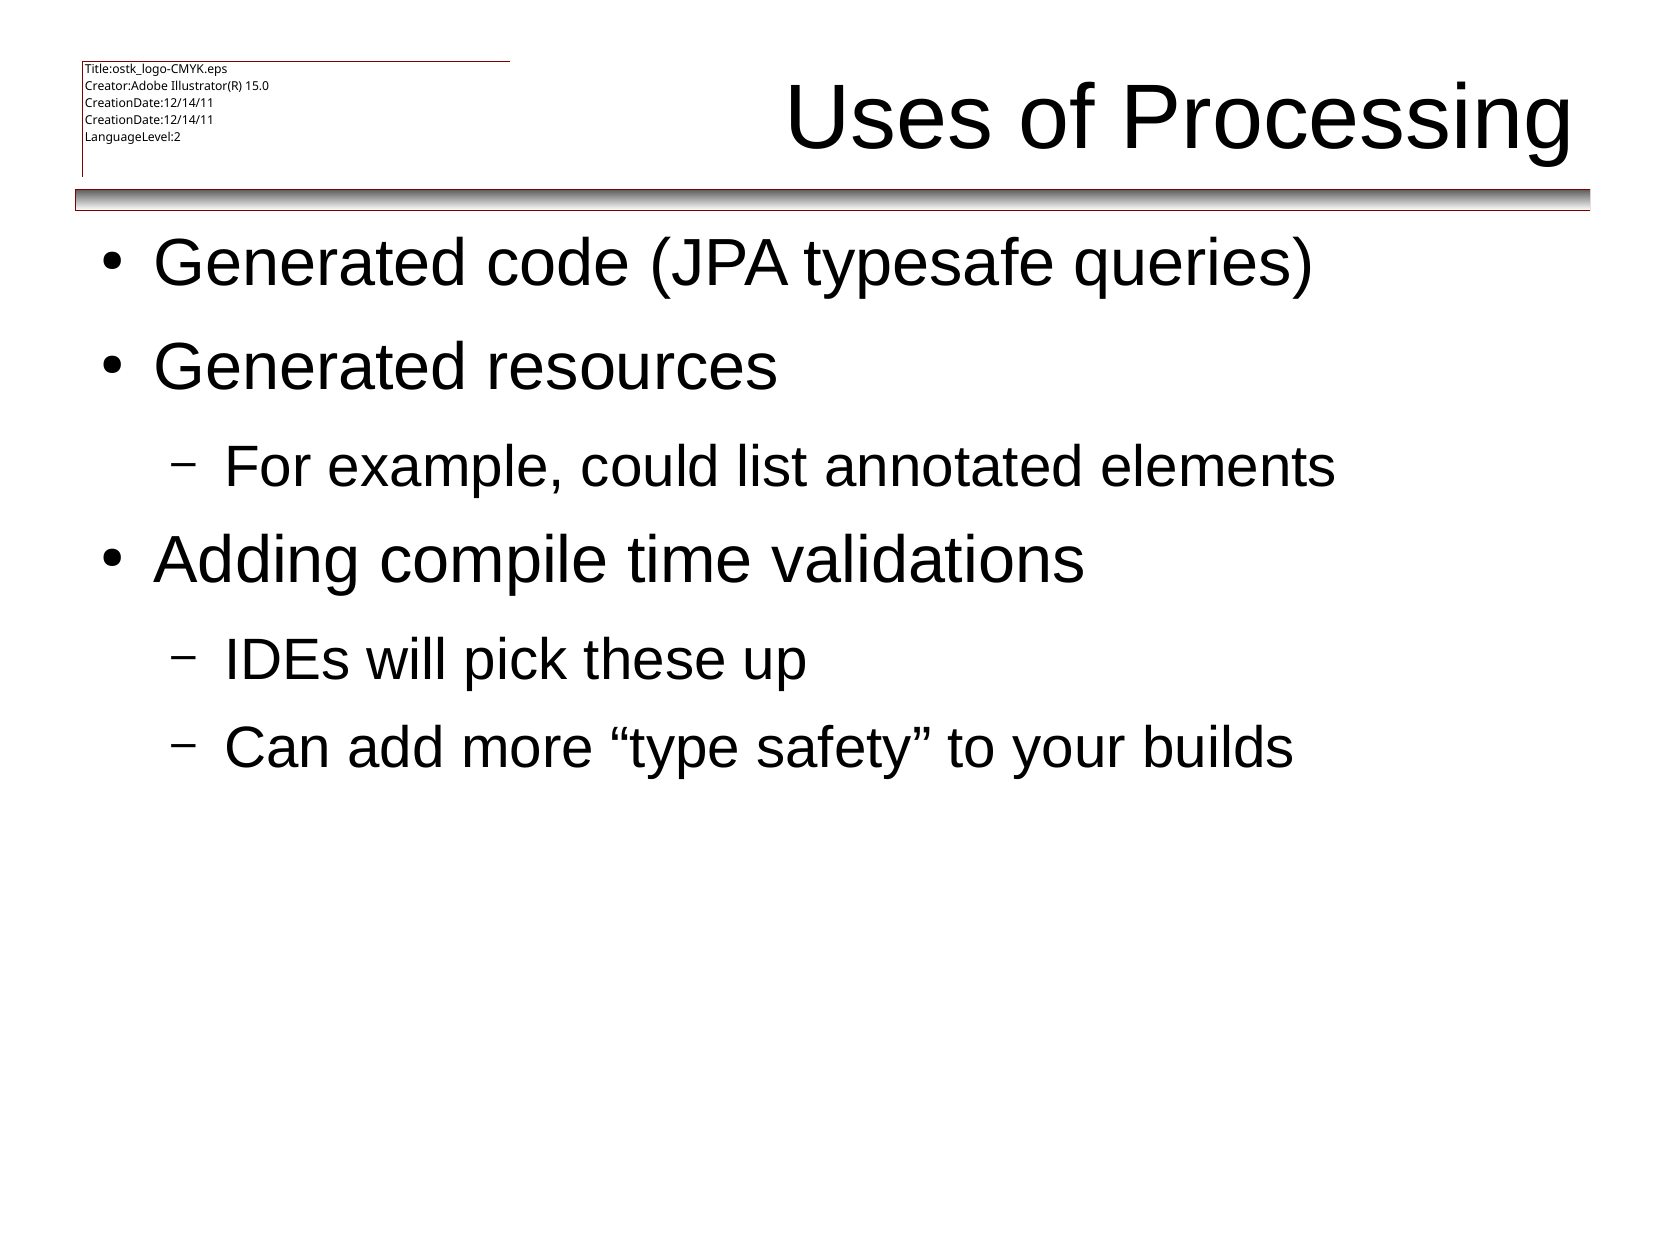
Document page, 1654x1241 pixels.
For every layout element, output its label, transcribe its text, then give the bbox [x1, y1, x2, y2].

list Generated code (JPA typesafe queries) Generated resources For example, could list annotated elements Adding compile time validations IDEs will pick these up Can add more “type safety” to your builds [82, 225, 1538, 1111]
title Uses of Processing [529, 65, 1576, 169]
